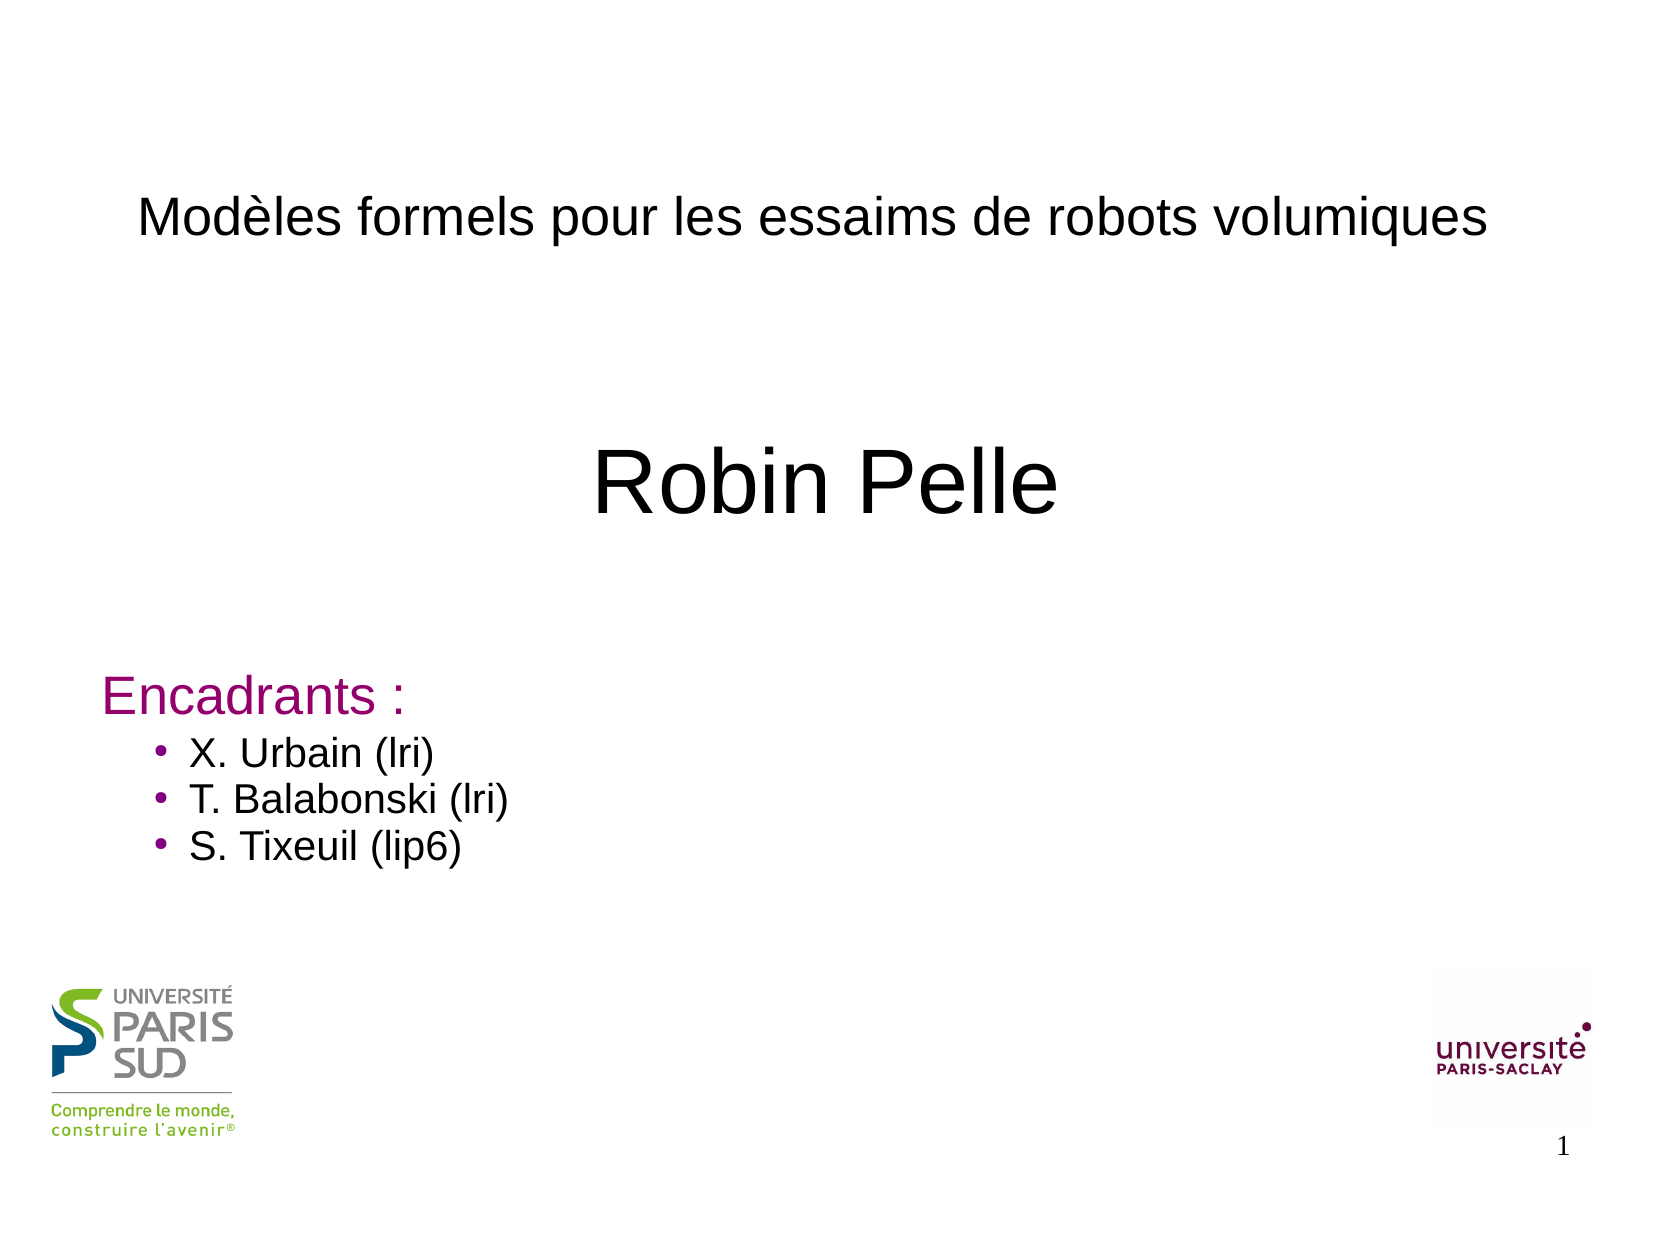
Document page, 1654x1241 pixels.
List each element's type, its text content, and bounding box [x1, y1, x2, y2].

picture [1429, 968, 1595, 1134]
title Modèles formels pour les essaims de robots volumiques [82, 100, 1571, 308]
subtitle Robin Pelle Encadrants : X. Urbain (lri) T. Balabonski (lri) S. Tixeuil (lip6) [82, 290, 1538, 1010]
picture [36, 956, 249, 1157]
